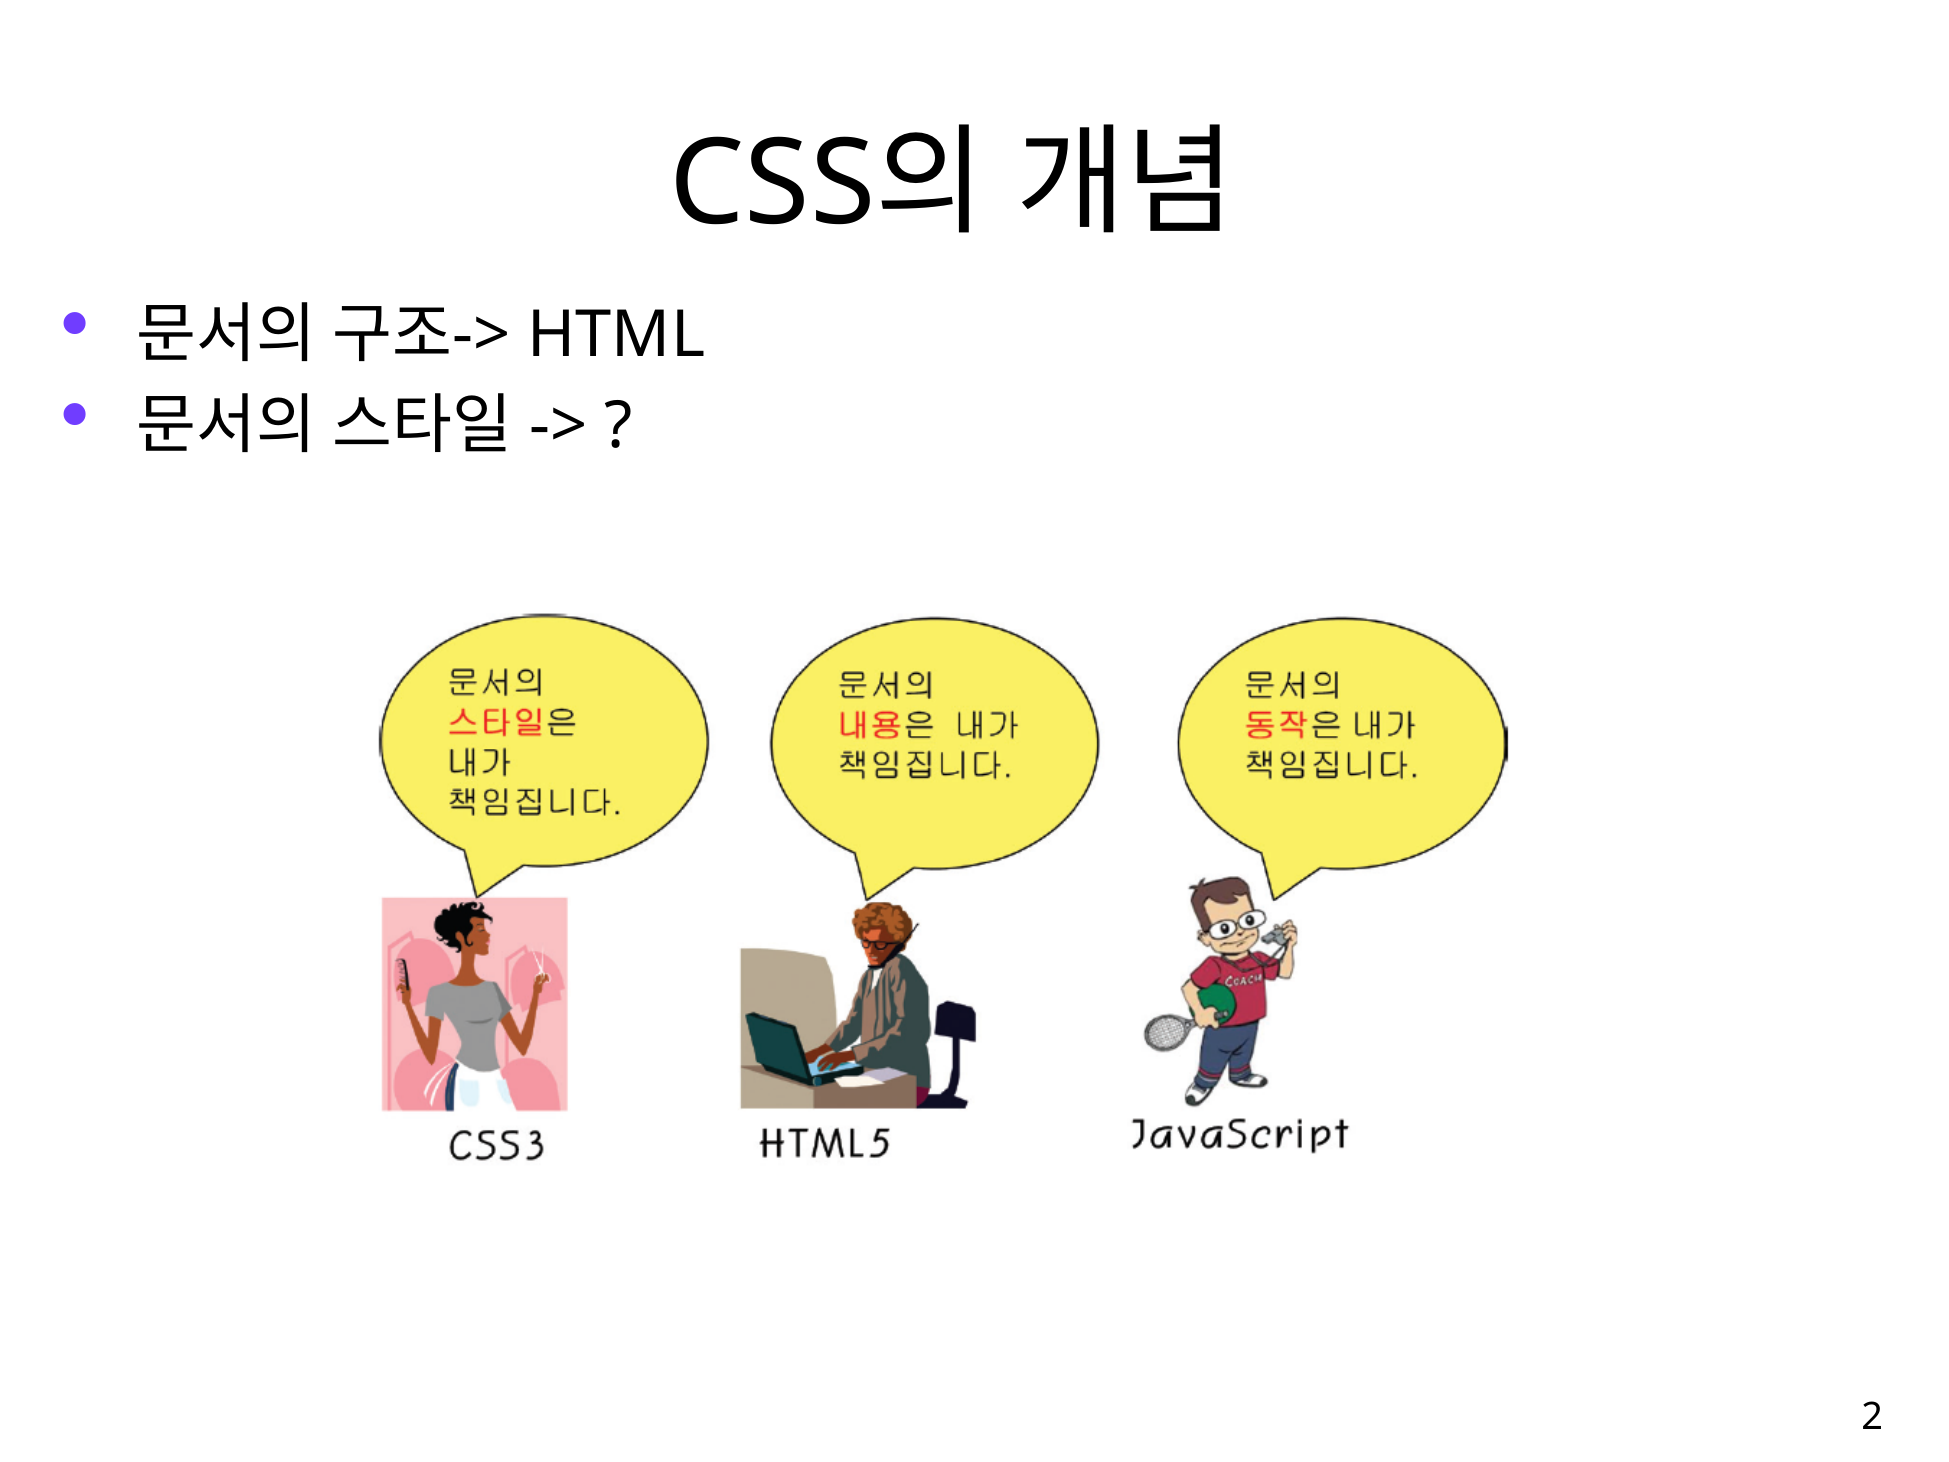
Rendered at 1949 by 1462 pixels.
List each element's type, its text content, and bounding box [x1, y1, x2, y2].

list 문서의 구조-> HTML 문서의 스타일 -> ? [48, 284, 1897, 1343]
slide_number 20 [1496, 1372, 1899, 1462]
title CSS의 개념 [156, 92, 1749, 255]
picture [346, 572, 1537, 1178]
